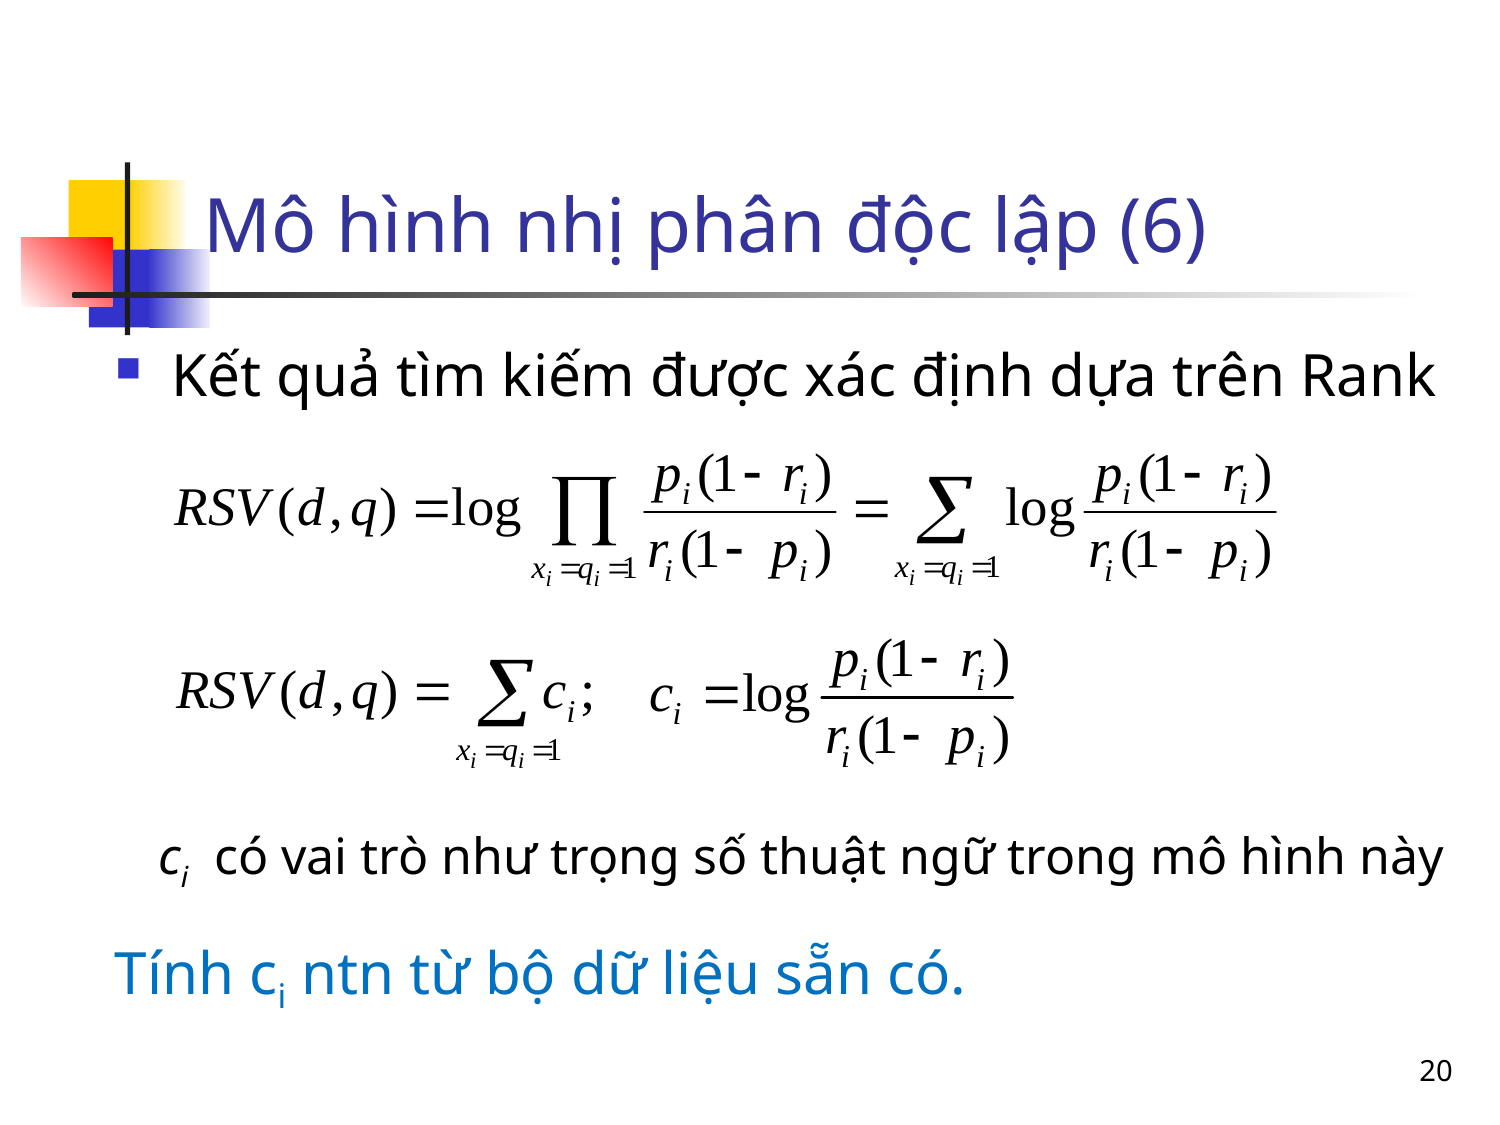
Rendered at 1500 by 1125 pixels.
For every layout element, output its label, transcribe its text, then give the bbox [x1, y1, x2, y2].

slide_number <number> [1155, 1024, 1468, 1100]
picture [164, 439, 1288, 598]
title Mô hình nhị phân độc lập (6) [188, 35, 1468, 275]
picture [641, 624, 1026, 780]
picture [166, 650, 605, 782]
text_box ci có vai trò như trọng số thuật ngữ trong mô hình này [143, 817, 1460, 901]
text_box Tính ci ntn từ bộ dữ liệu sẵn có. [100, 928, 1376, 1024]
list Kết quả tìm kiếm được xác định dựa trên Rank [100, 331, 1469, 421]
